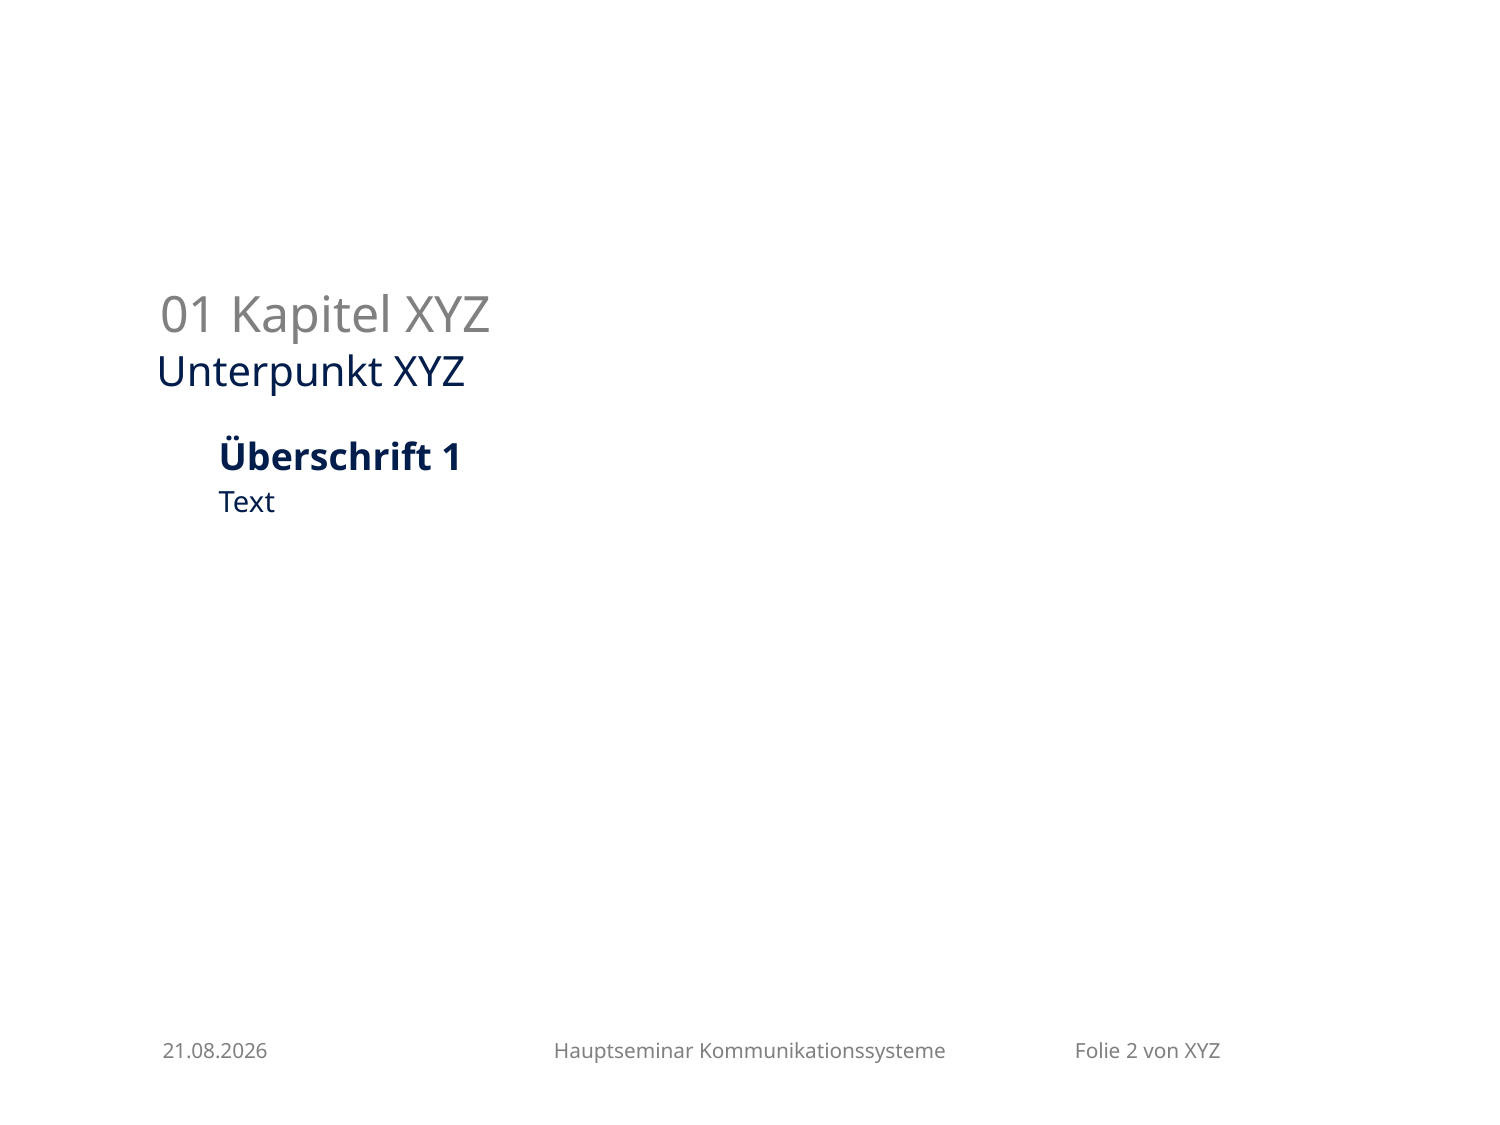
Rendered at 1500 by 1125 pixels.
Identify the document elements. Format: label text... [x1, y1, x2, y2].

slide_number 04.07.2016 [162, 1037, 476, 1082]
footer Hauptseminar Kommunikationssysteme [512, 1037, 988, 1088]
title 01 Kapitel XYZ [160, 275, 1392, 338]
text_box Unterpunkt XYZ [156, 338, 1388, 400]
slide_number Folie <number> von XYZ [1074, 1037, 1388, 1075]
list Überschrift 1 Text [162, 425, 1388, 1001]
